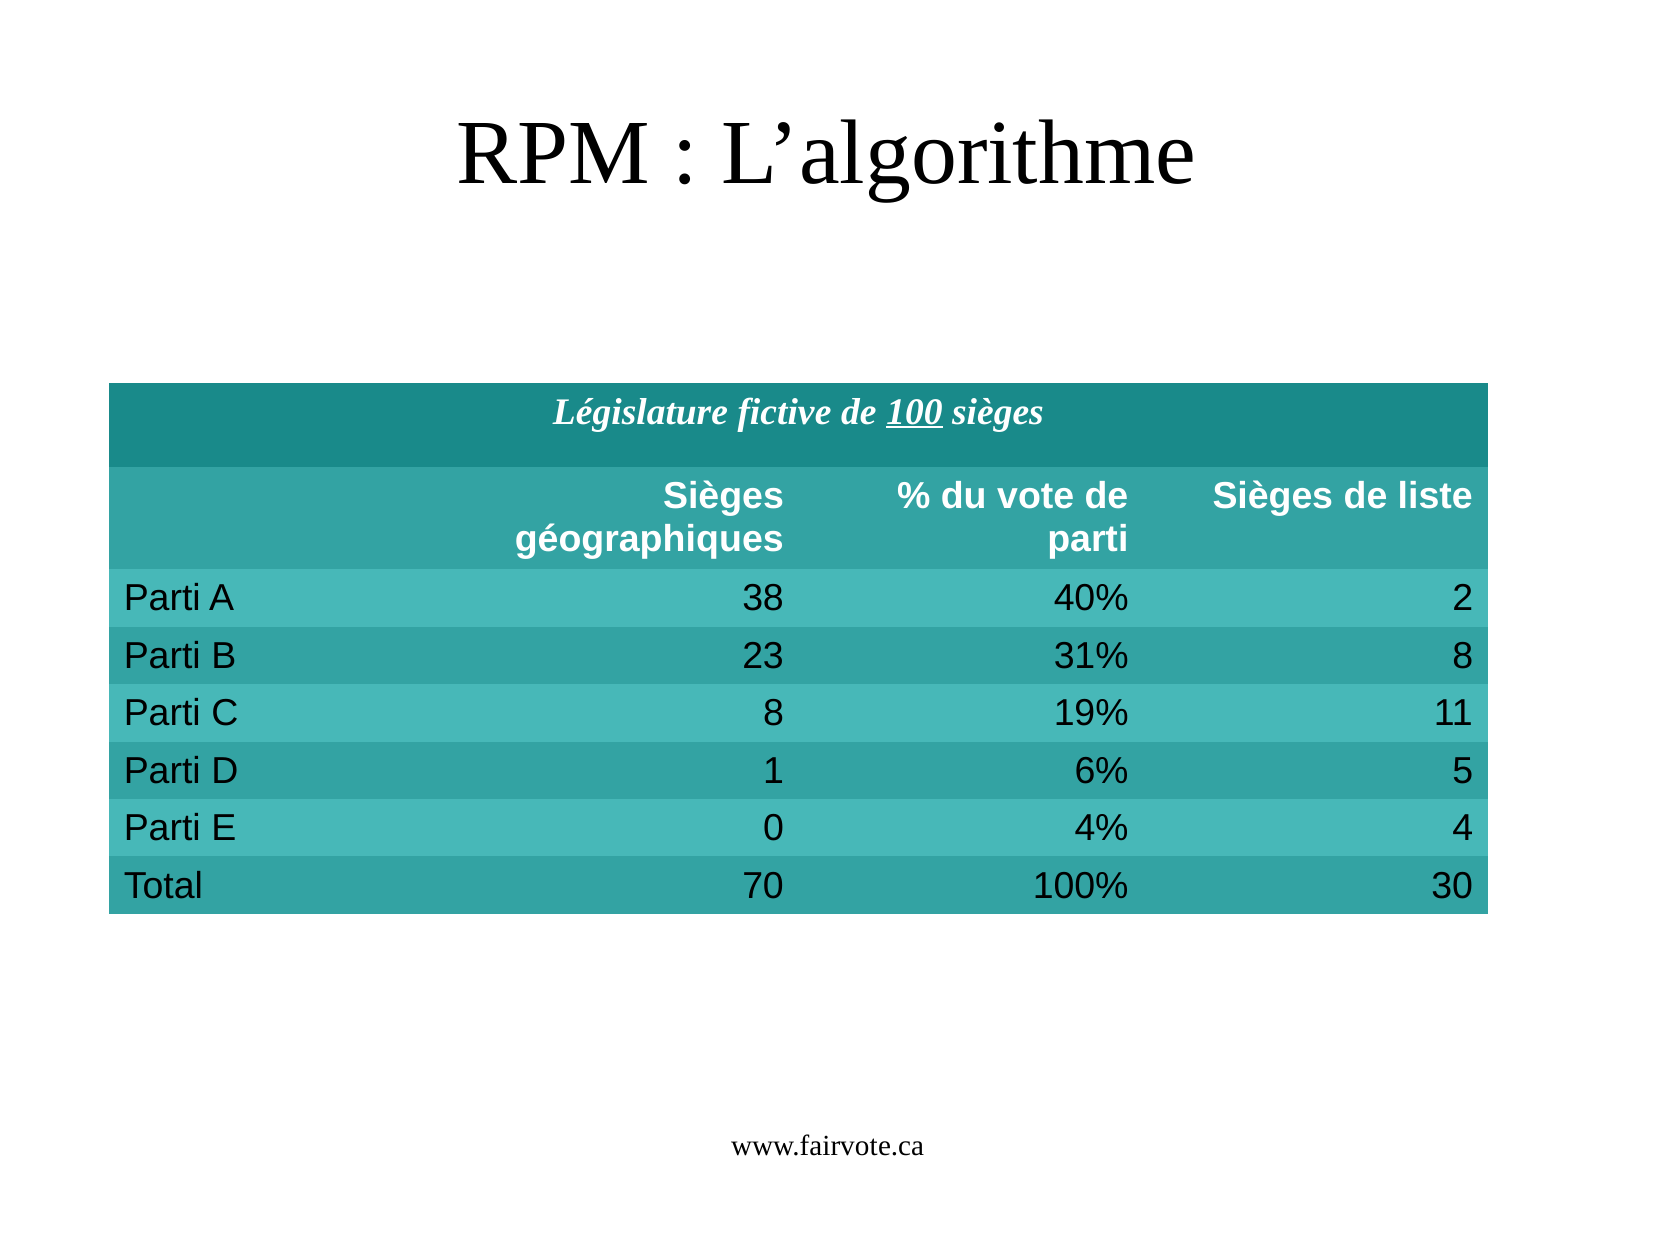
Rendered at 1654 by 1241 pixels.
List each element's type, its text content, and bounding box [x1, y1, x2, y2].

table_cell 5 [1143, 742, 1488, 799]
table_cell Parti B [109, 627, 454, 684]
table_cell Parti A [109, 569, 454, 627]
table_cell 6% [799, 742, 1143, 799]
table_cell 8 [454, 684, 799, 742]
table_cell 70 [454, 856, 799, 914]
table_cell 11 [1143, 684, 1488, 742]
table_cell [109, 467, 454, 569]
table_cell Sièges de liste [1143, 467, 1488, 569]
table_cell Parti D [109, 742, 454, 799]
table_cell 8 [1143, 627, 1488, 684]
title RPM : L’algorithme [82, 49, 1571, 257]
table_cell 0 [454, 799, 799, 856]
table_cell 31% [799, 627, 1143, 684]
table_cell 23 [454, 627, 799, 684]
table_cell 4% [799, 799, 1143, 856]
table_cell 1 [454, 742, 799, 799]
table_cell 30 [1143, 856, 1488, 914]
table_cell % du vote de parti [799, 467, 1143, 569]
table_cell 38 [454, 569, 799, 627]
table_cell 19% [799, 684, 1143, 742]
table_cell Parti C [109, 684, 454, 742]
table_cell Parti E [109, 799, 454, 856]
table_header Législature fictive de 100 sièges [109, 383, 1488, 467]
list [82, 290, 1538, 1109]
table_cell Sièges géographiques [454, 467, 799, 569]
table_cell 40% [799, 569, 1143, 627]
table_cell Total [109, 856, 454, 914]
table_cell 4 [1143, 799, 1488, 856]
table_cell 2 [1143, 569, 1488, 627]
table_cell 100% [799, 856, 1143, 914]
